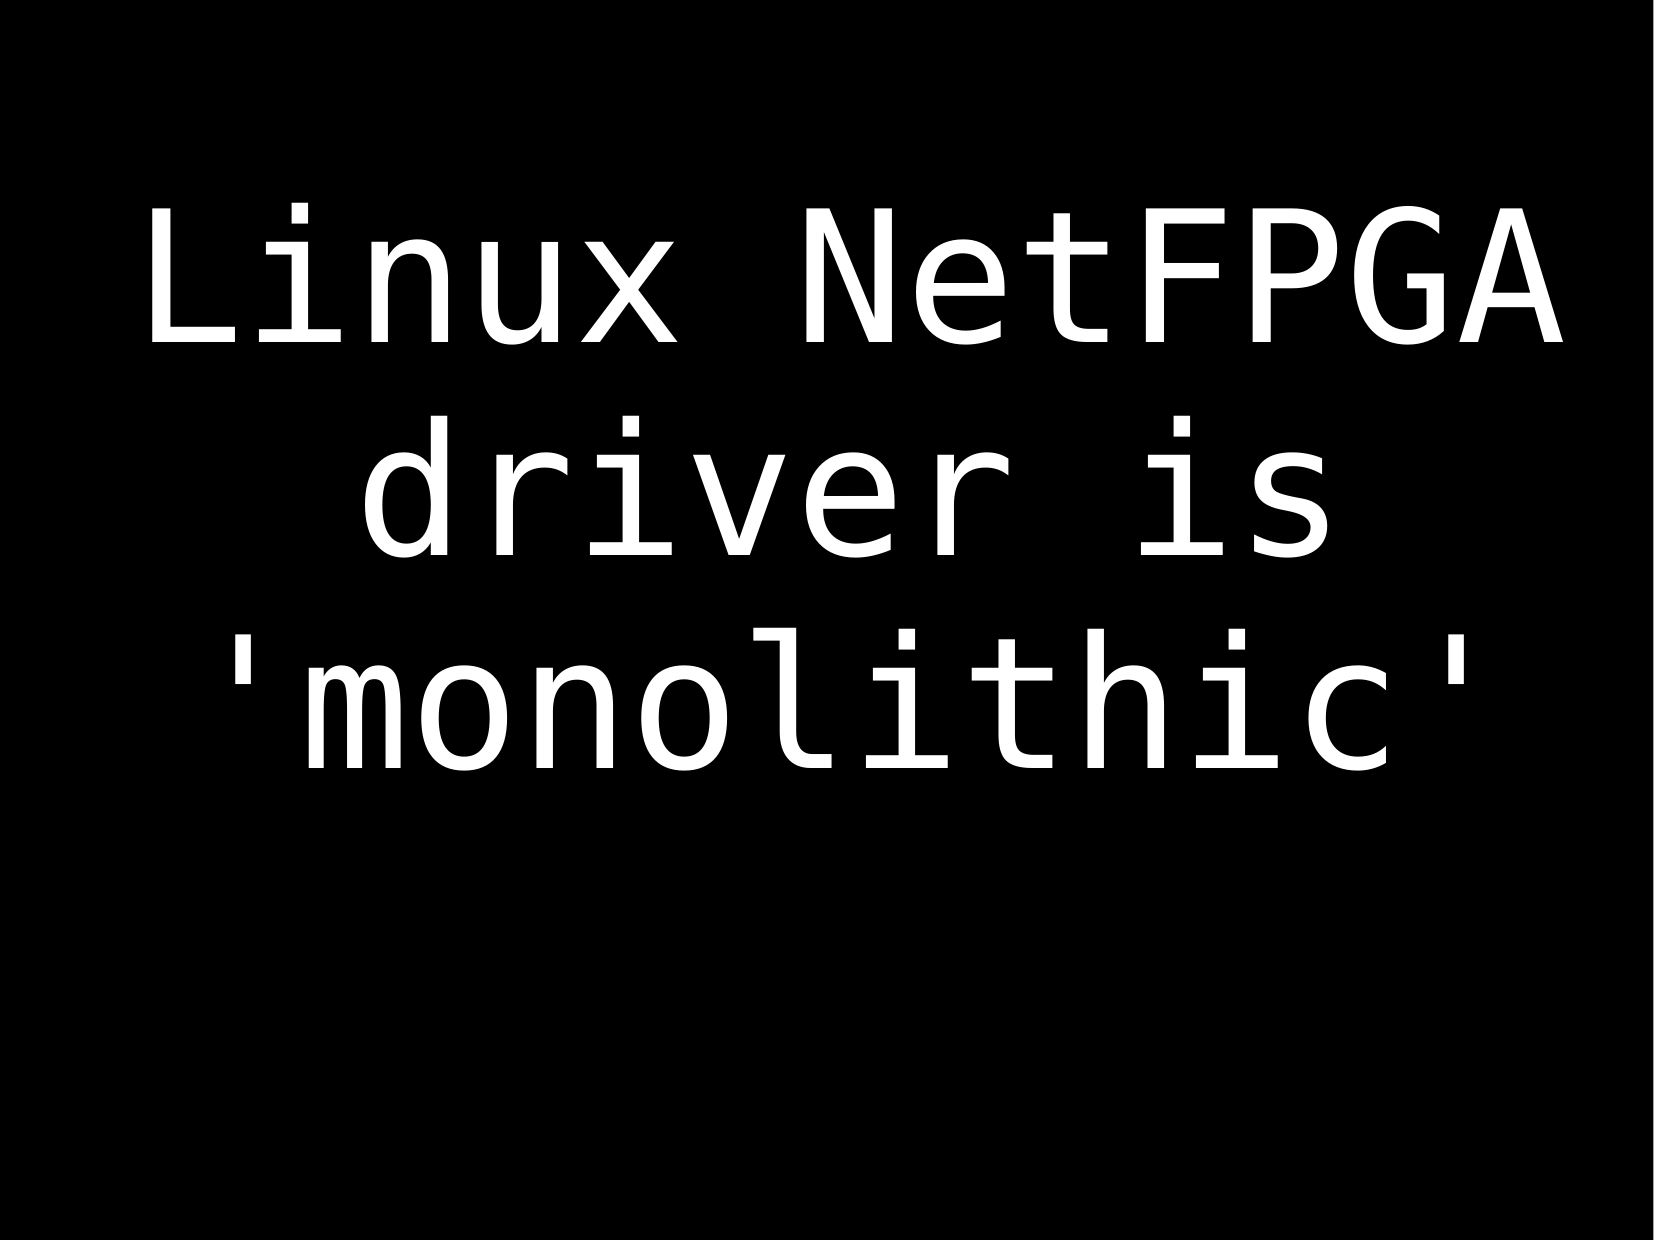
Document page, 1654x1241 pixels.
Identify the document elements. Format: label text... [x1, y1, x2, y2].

title Linux NetFPGA driver is 'monolithic' [106, 171, 1595, 812]
